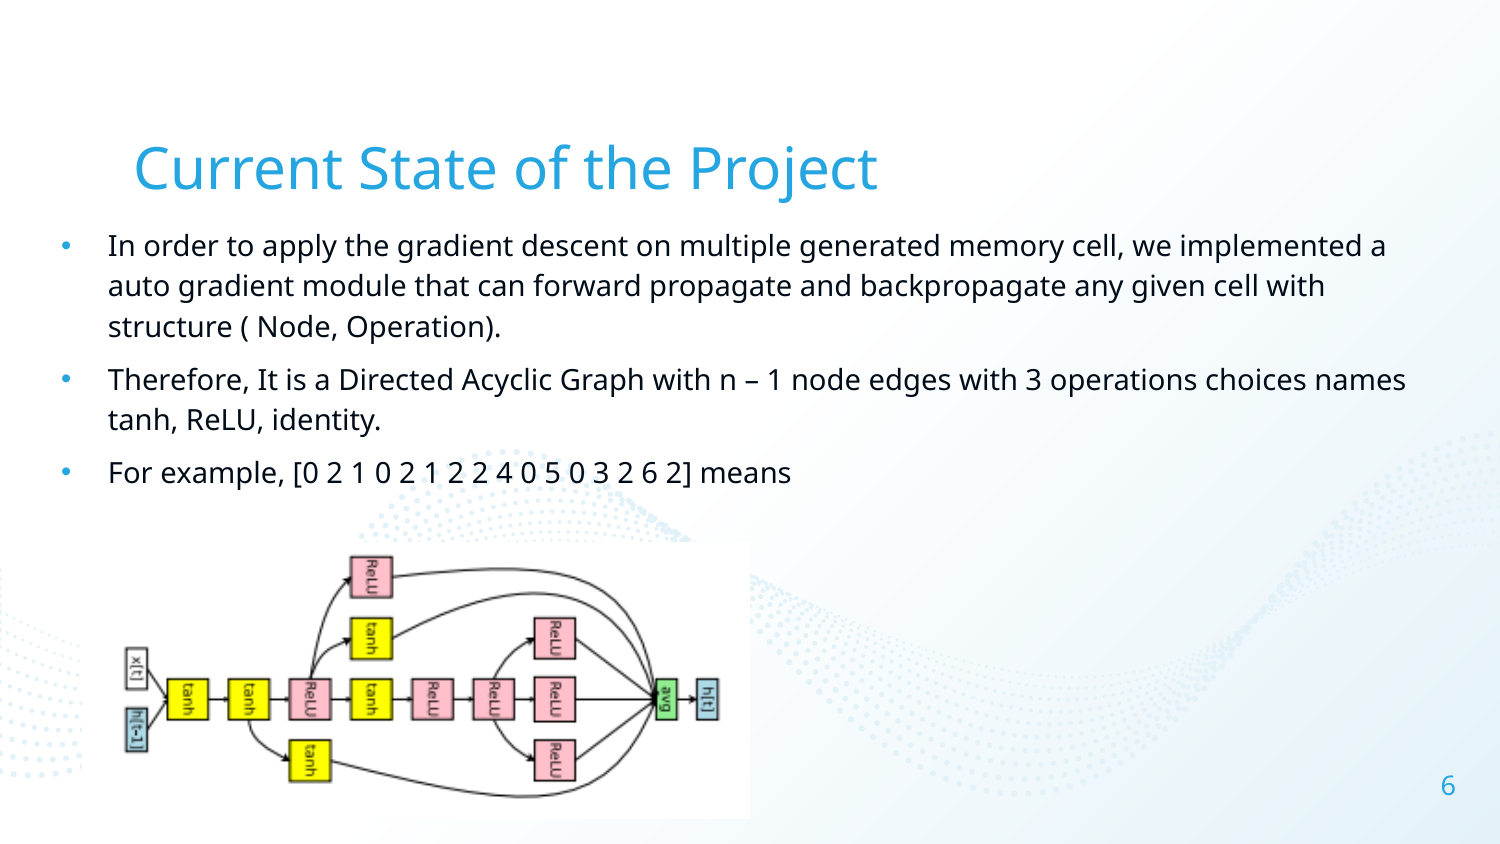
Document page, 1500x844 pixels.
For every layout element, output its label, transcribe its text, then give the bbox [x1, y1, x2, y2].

title Current State of the Project [133, 111, 1367, 203]
picture [82, 542, 750, 819]
slide_number <number> [1366, 754, 1457, 819]
list In order to apply the gradient descent on multiple generated memory cell, we implemented a auto gradient module that can forward propagate and backpropagate any given cell with structure ( Node, Operation). Therefore, It is a Directed Acyclic Graph with n – 1 node edges with 3 operations choices names tanh, ReLU, identity. For example, [0 2 1 0 2 1 2 2 4 0 5 0 3 2 6 2] means [60, 222, 1434, 576]
